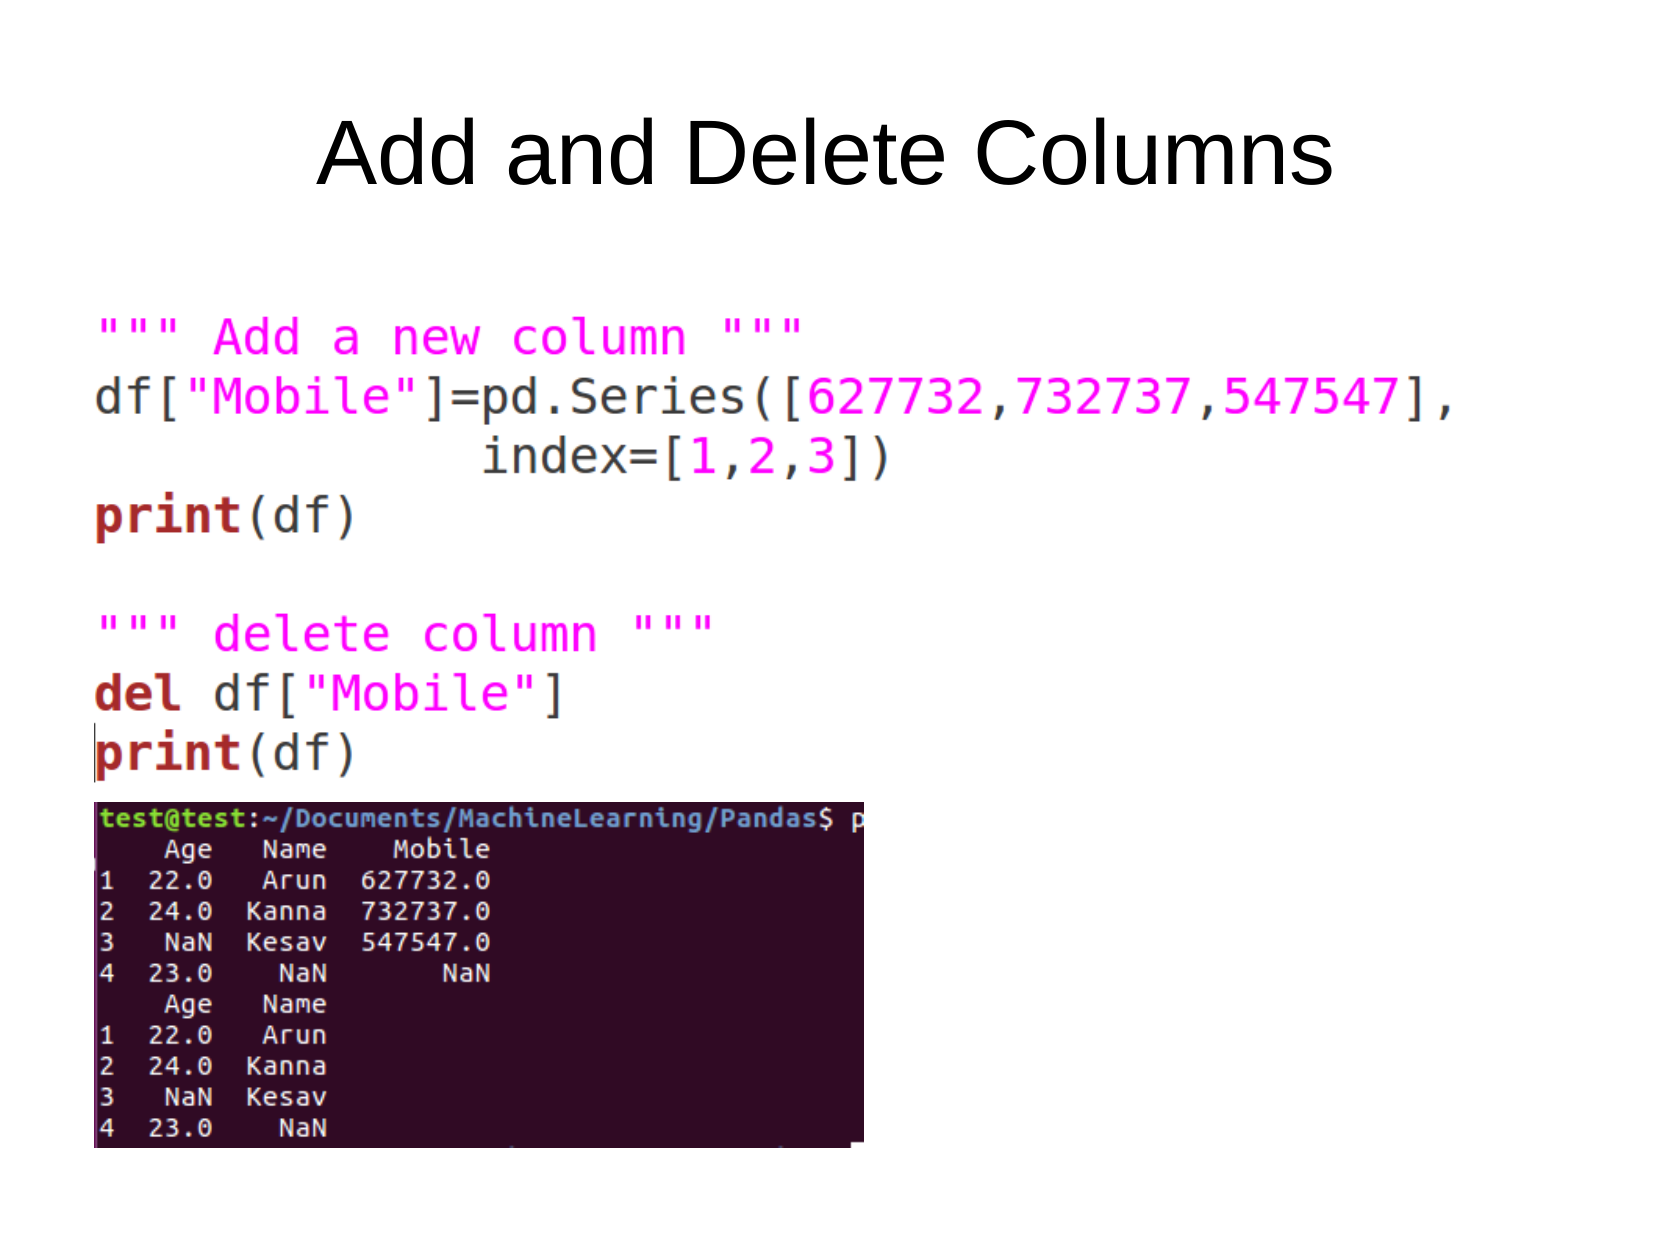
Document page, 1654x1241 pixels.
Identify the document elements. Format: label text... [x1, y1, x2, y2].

picture [94, 303, 1465, 1148]
title Add and Delete Columns [82, 49, 1571, 257]
